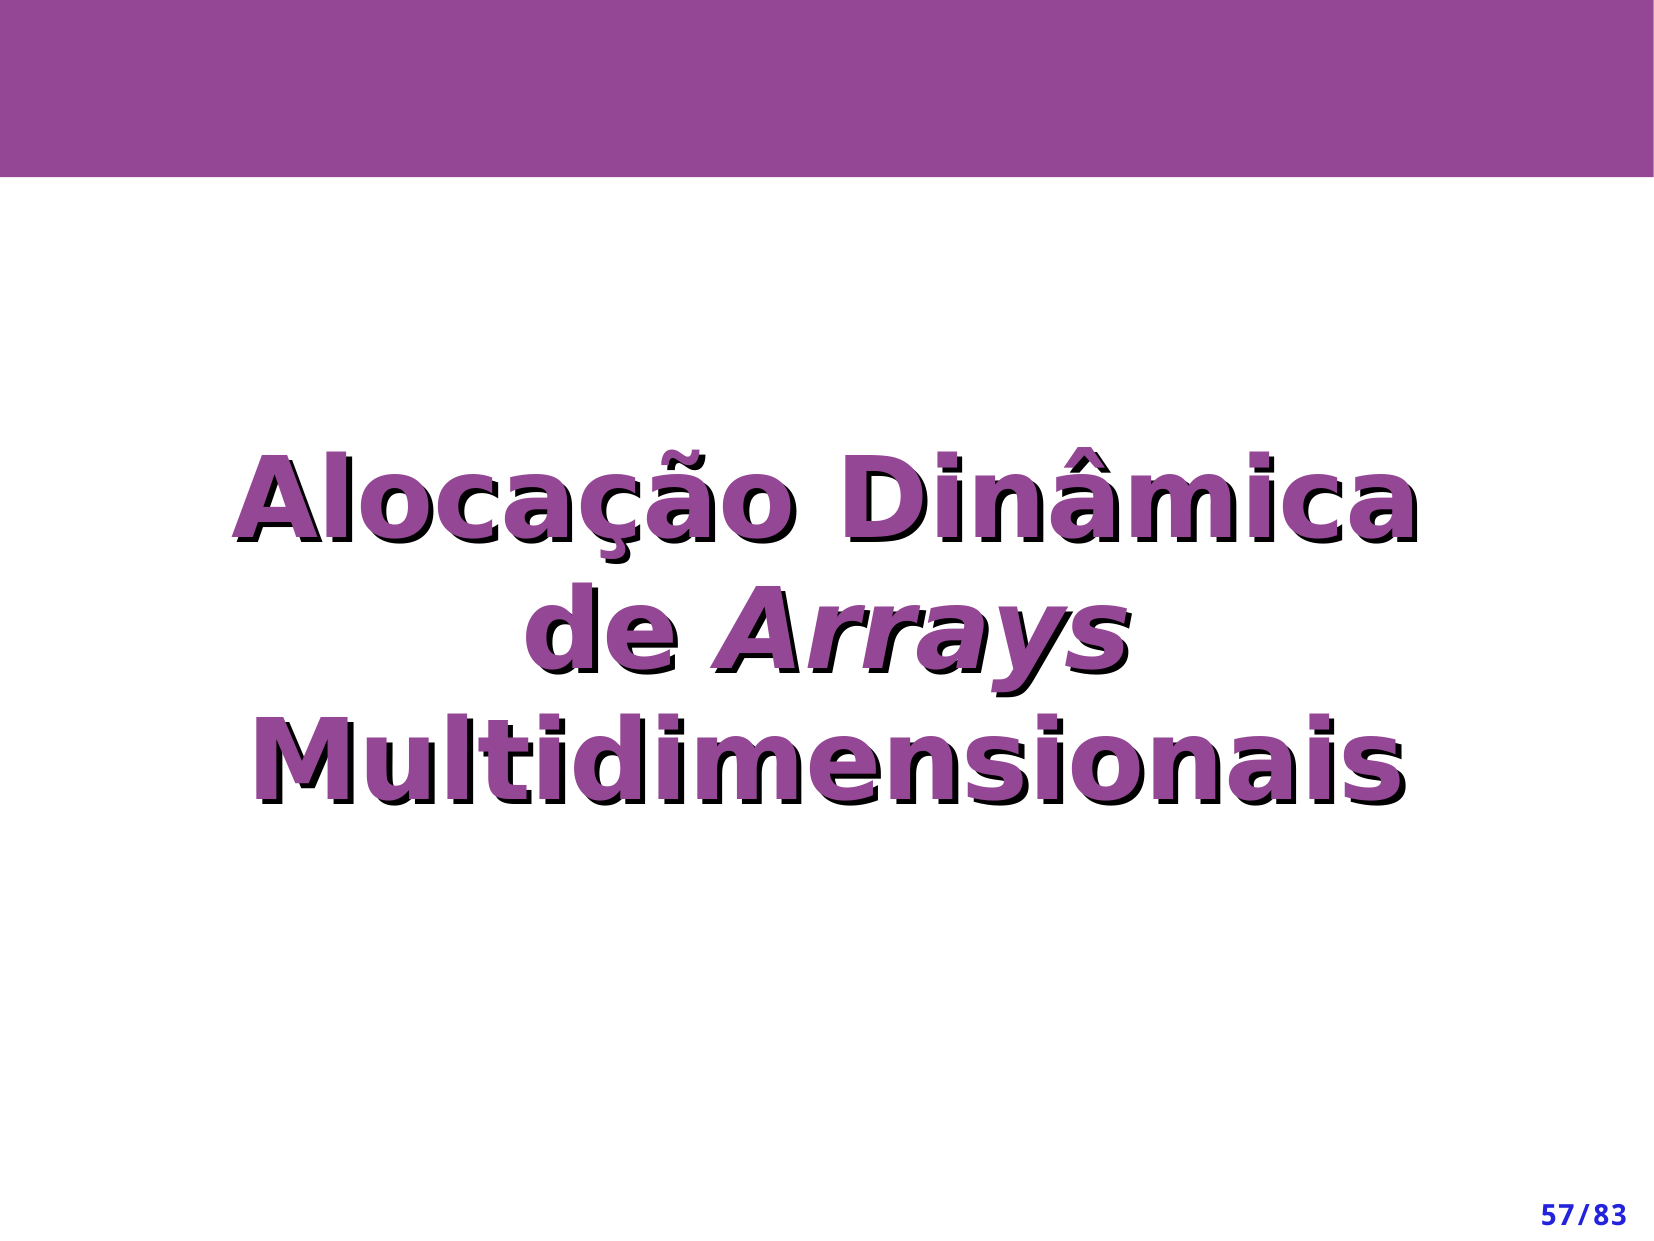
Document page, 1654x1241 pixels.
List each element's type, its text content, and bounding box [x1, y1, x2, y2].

text_box Alocação Dinâmica de Arrays Multidimensionais [216, 425, 1438, 834]
